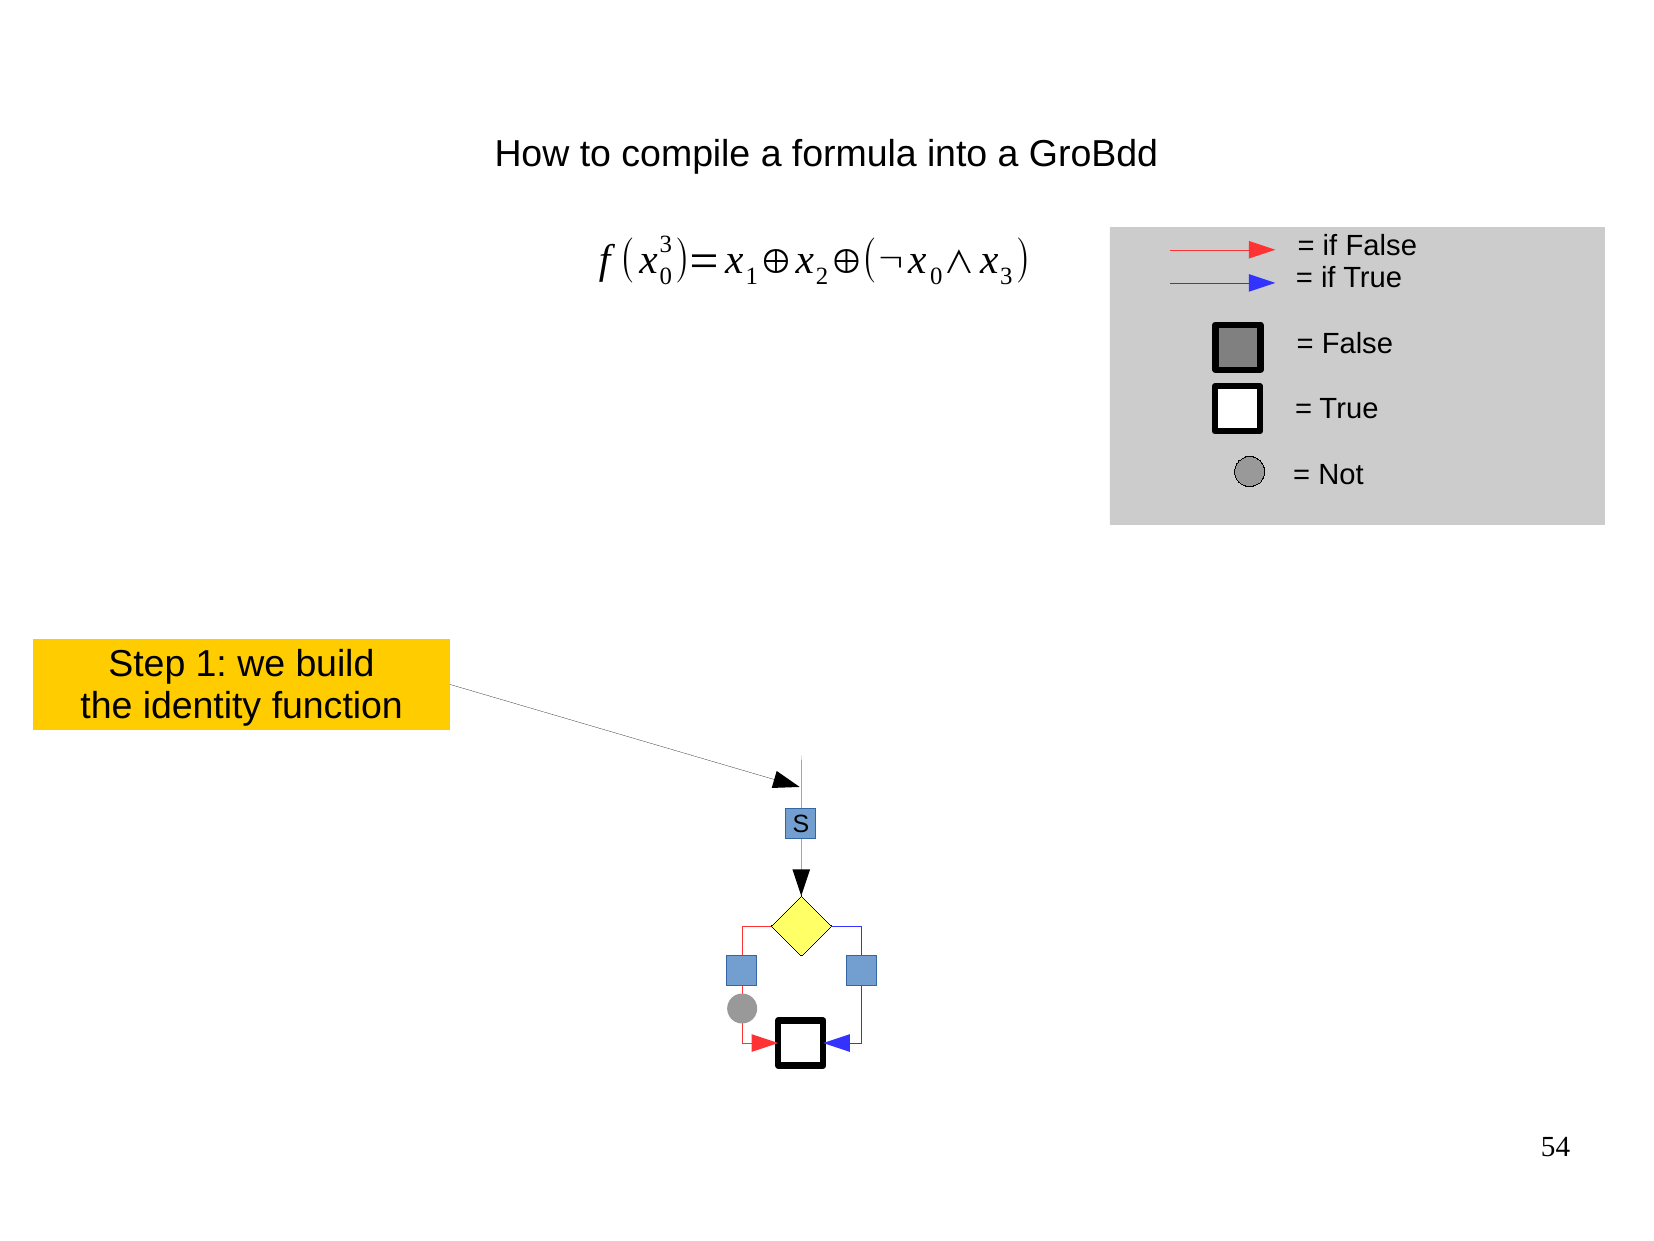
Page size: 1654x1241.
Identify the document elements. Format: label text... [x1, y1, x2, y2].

text_box Step 1: we build the identity function [33, 639, 450, 730]
text_box [778, 1020, 824, 1066]
text_box [1234, 456, 1265, 487]
title How to compile a formula into a GroBdd [82, 49, 1571, 257]
text_box = if False = if True = False = True = Not [1109, 227, 1605, 525]
text_box S [785, 808, 816, 839]
text_box [1215, 386, 1261, 432]
chart [590, 257, 1036, 289]
text_box [771, 895, 832, 956]
text_box [846, 955, 877, 986]
text_box [1215, 324, 1261, 370]
text_box [727, 993, 758, 1024]
text_box [726, 955, 757, 986]
